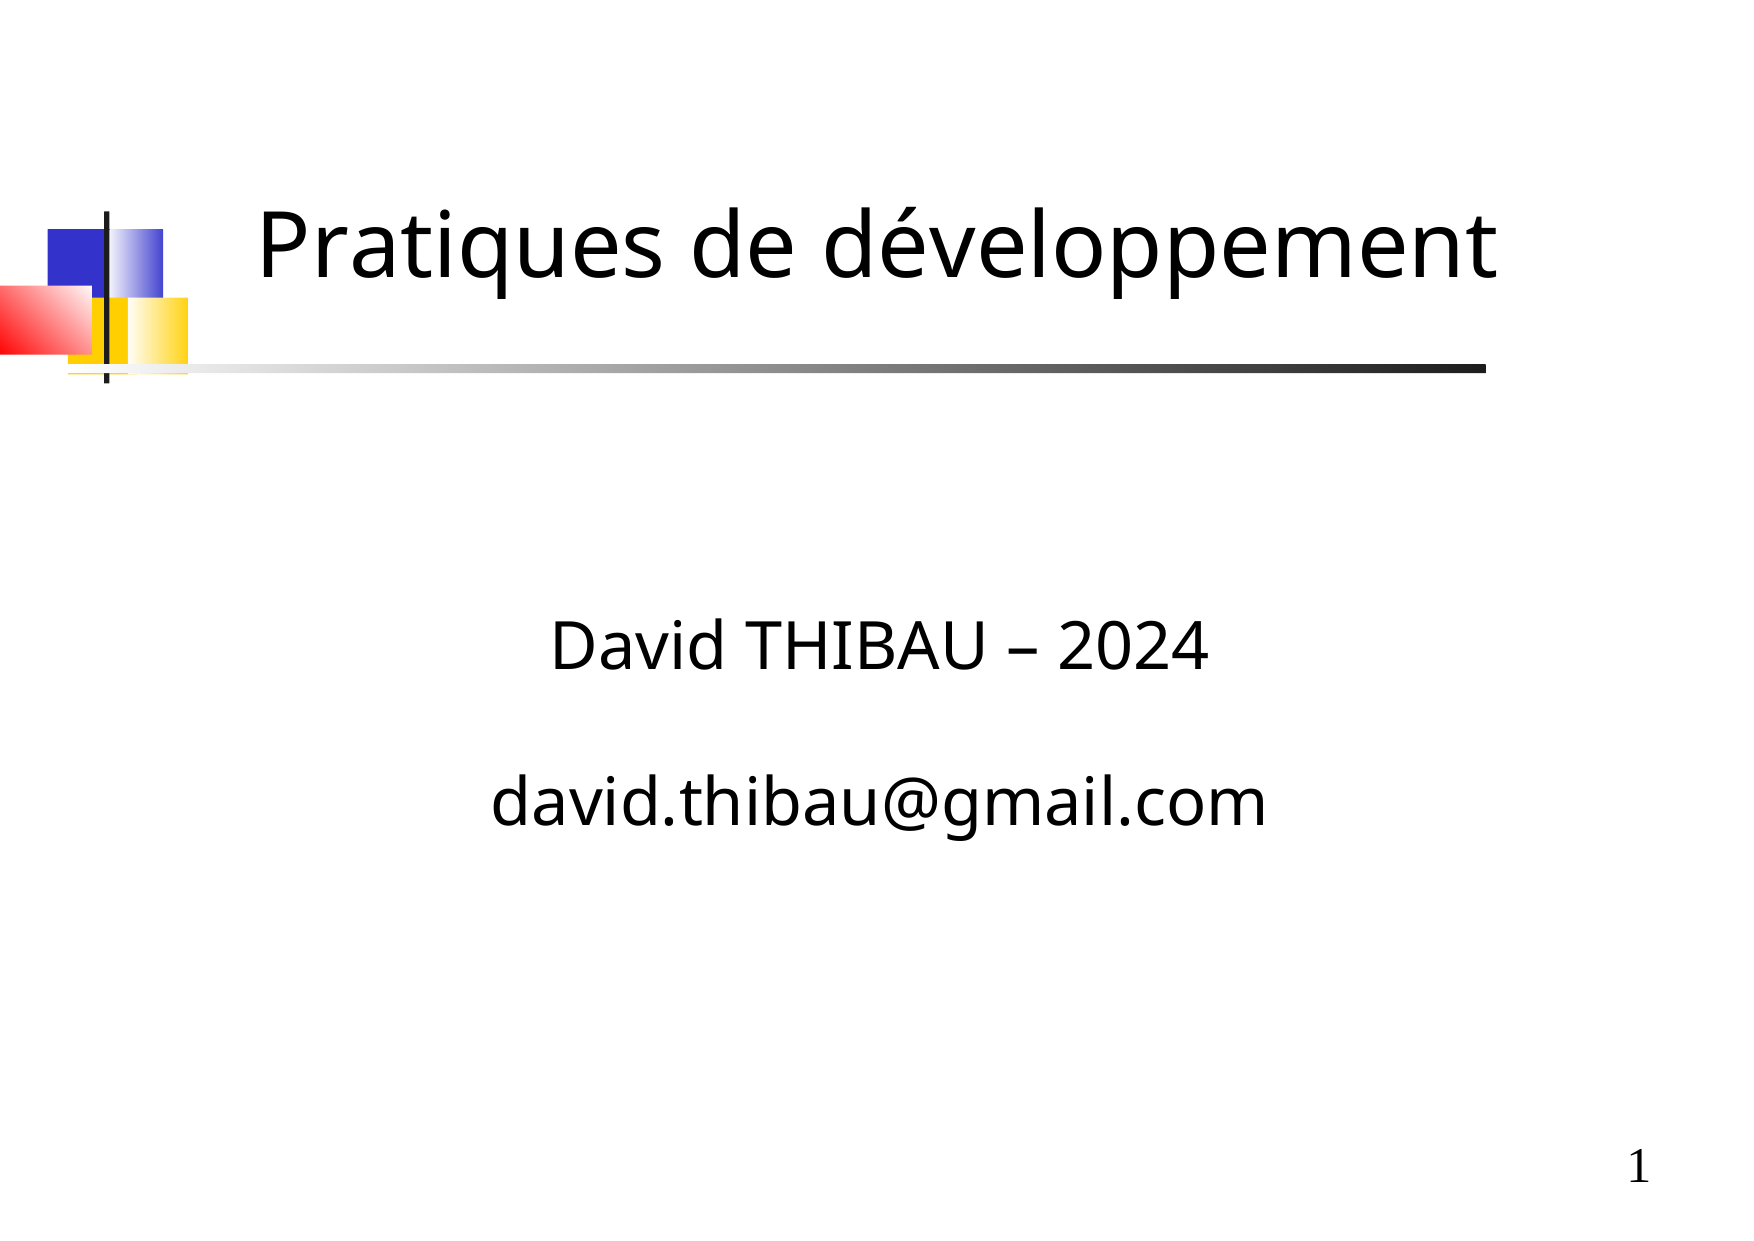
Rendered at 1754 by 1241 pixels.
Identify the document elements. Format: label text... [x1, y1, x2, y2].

subtitle David THIBAU – 2024 david.thibau@gmail.com [179, 608, 1577, 841]
title Pratiques de développement [179, 138, 1577, 353]
